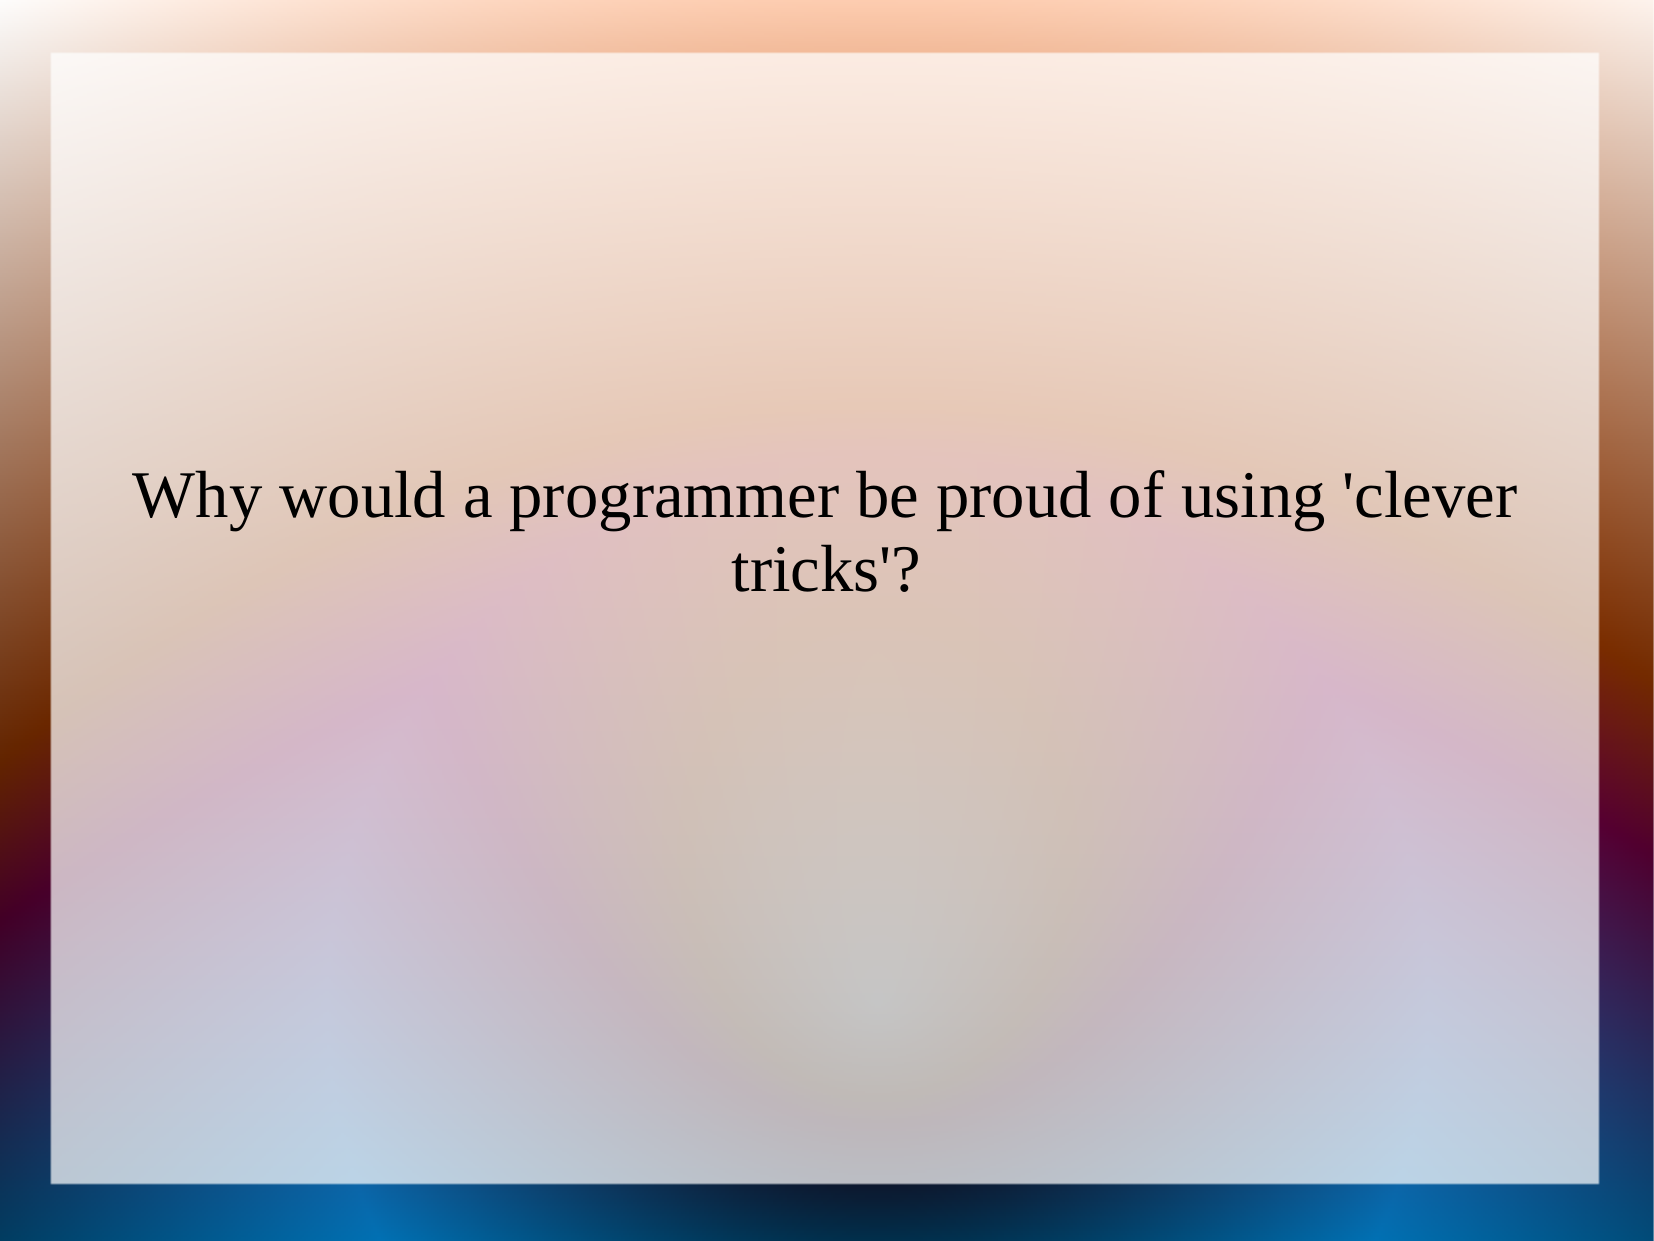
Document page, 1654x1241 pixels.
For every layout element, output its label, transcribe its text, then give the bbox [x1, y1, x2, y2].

subtitle Why would a programmer be proud of using 'clever tricks'? [82, 55, 1571, 1010]
picture [0, 0, 1654, 1241]
